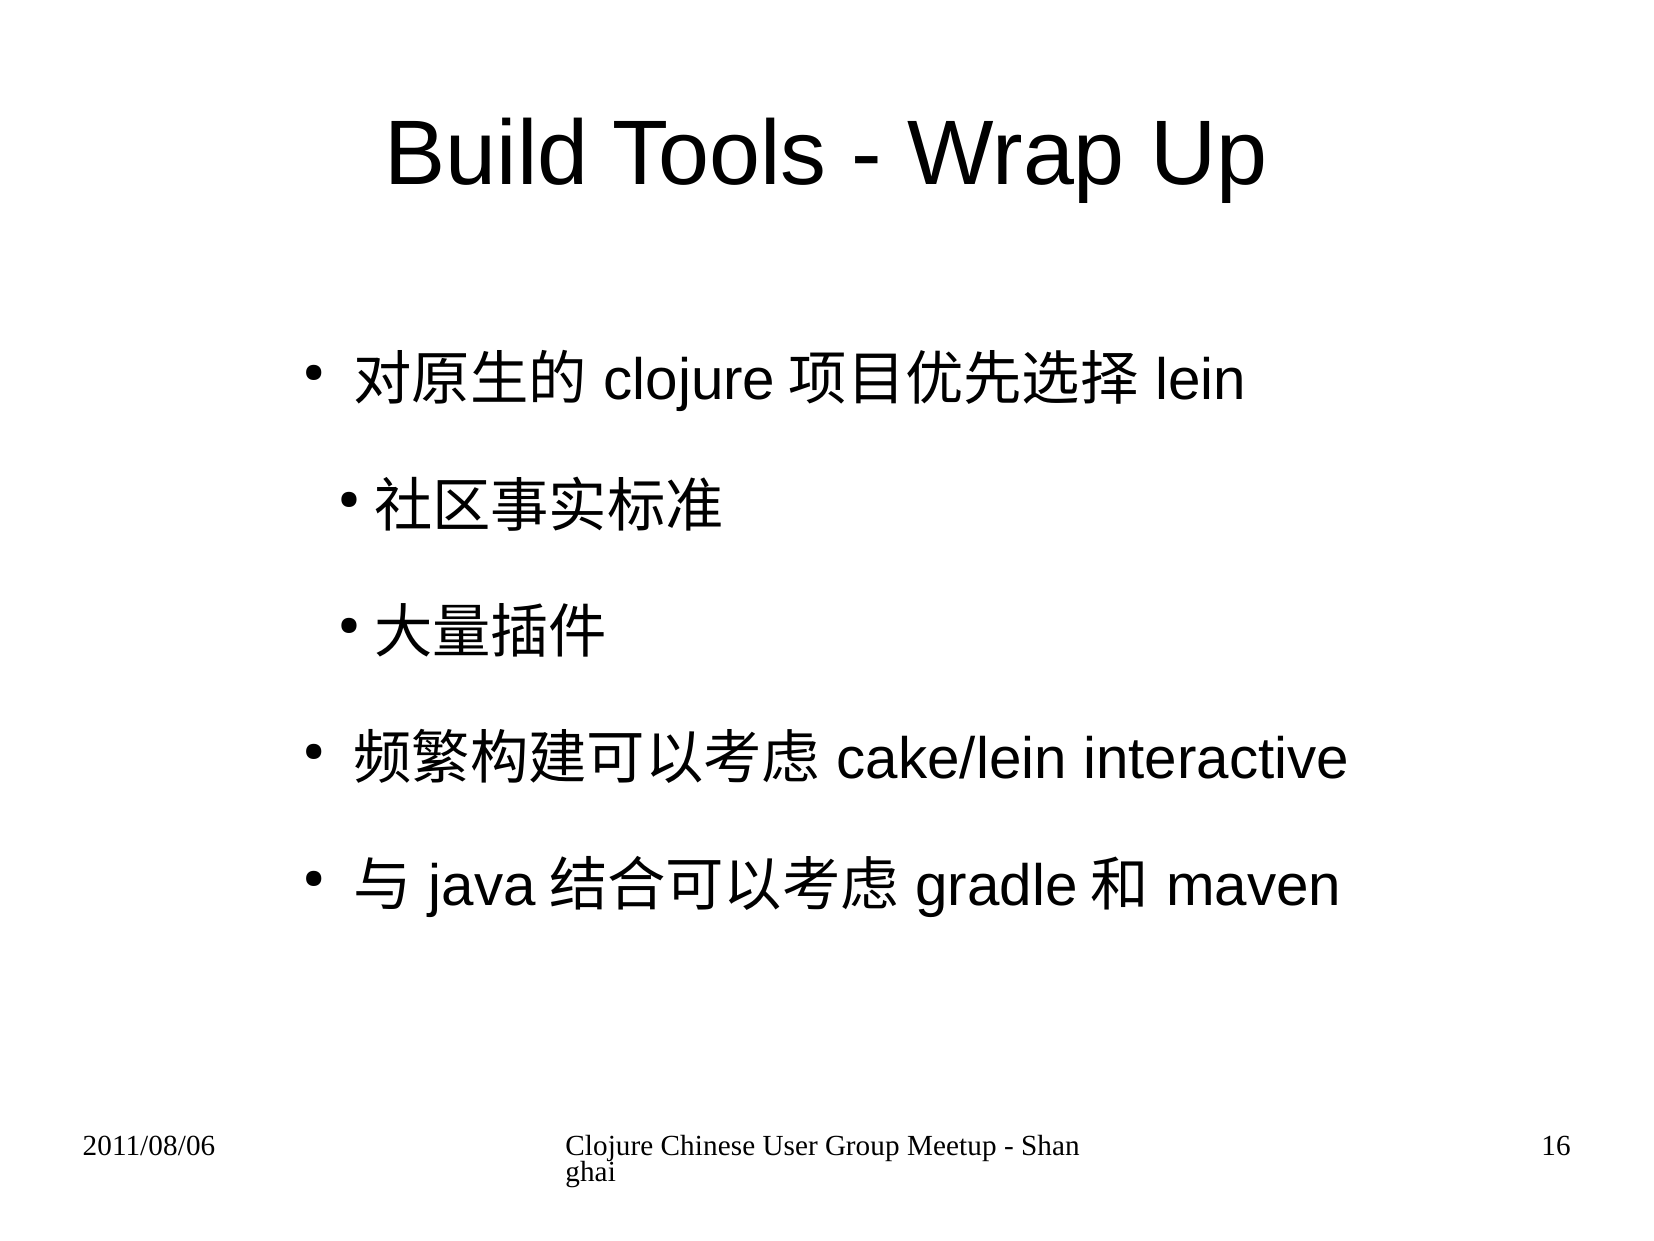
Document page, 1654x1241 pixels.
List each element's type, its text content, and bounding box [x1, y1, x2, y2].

subtitle 对原生的clojure项目优先选择lein 社区事实标准 大量插件 频繁构建可以考虑cake/lein interactive 与java结合可以考虑gradle和maven [82, 290, 1571, 1109]
title Build Tools - Wrap Up [82, 49, 1571, 257]
